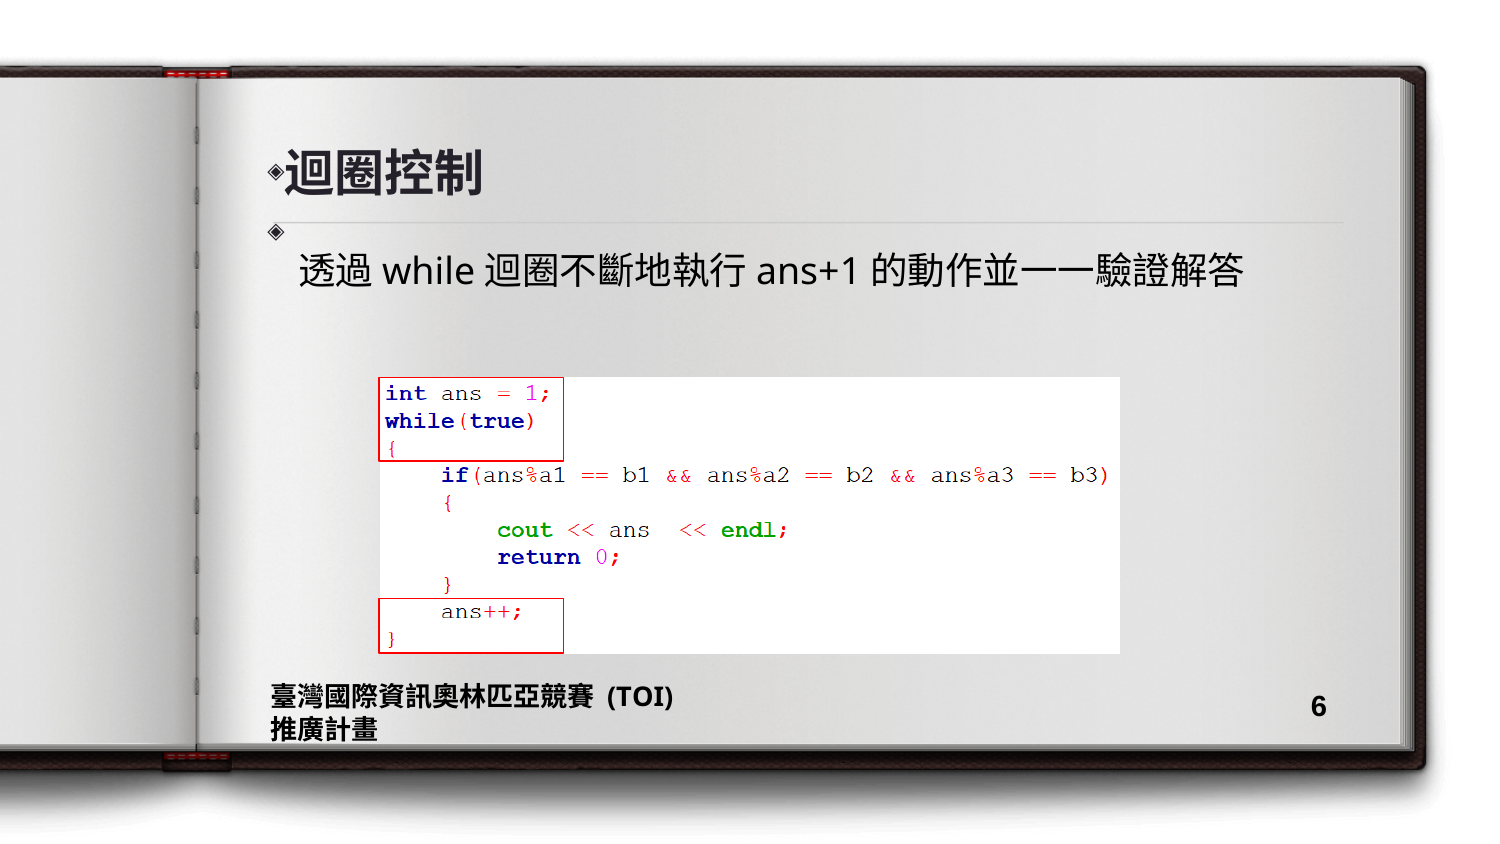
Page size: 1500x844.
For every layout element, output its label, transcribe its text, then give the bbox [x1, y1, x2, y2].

picture [380, 378, 563, 460]
text_box ‹#› [1296, 672, 1386, 737]
picture [380, 599, 563, 652]
text_box 透過while迴圈不斷地執行ans+1的動作並一一驗證解答 [283, 240, 1322, 300]
picture [380, 377, 1120, 654]
text_box 迴圈控制 [252, 126, 745, 216]
